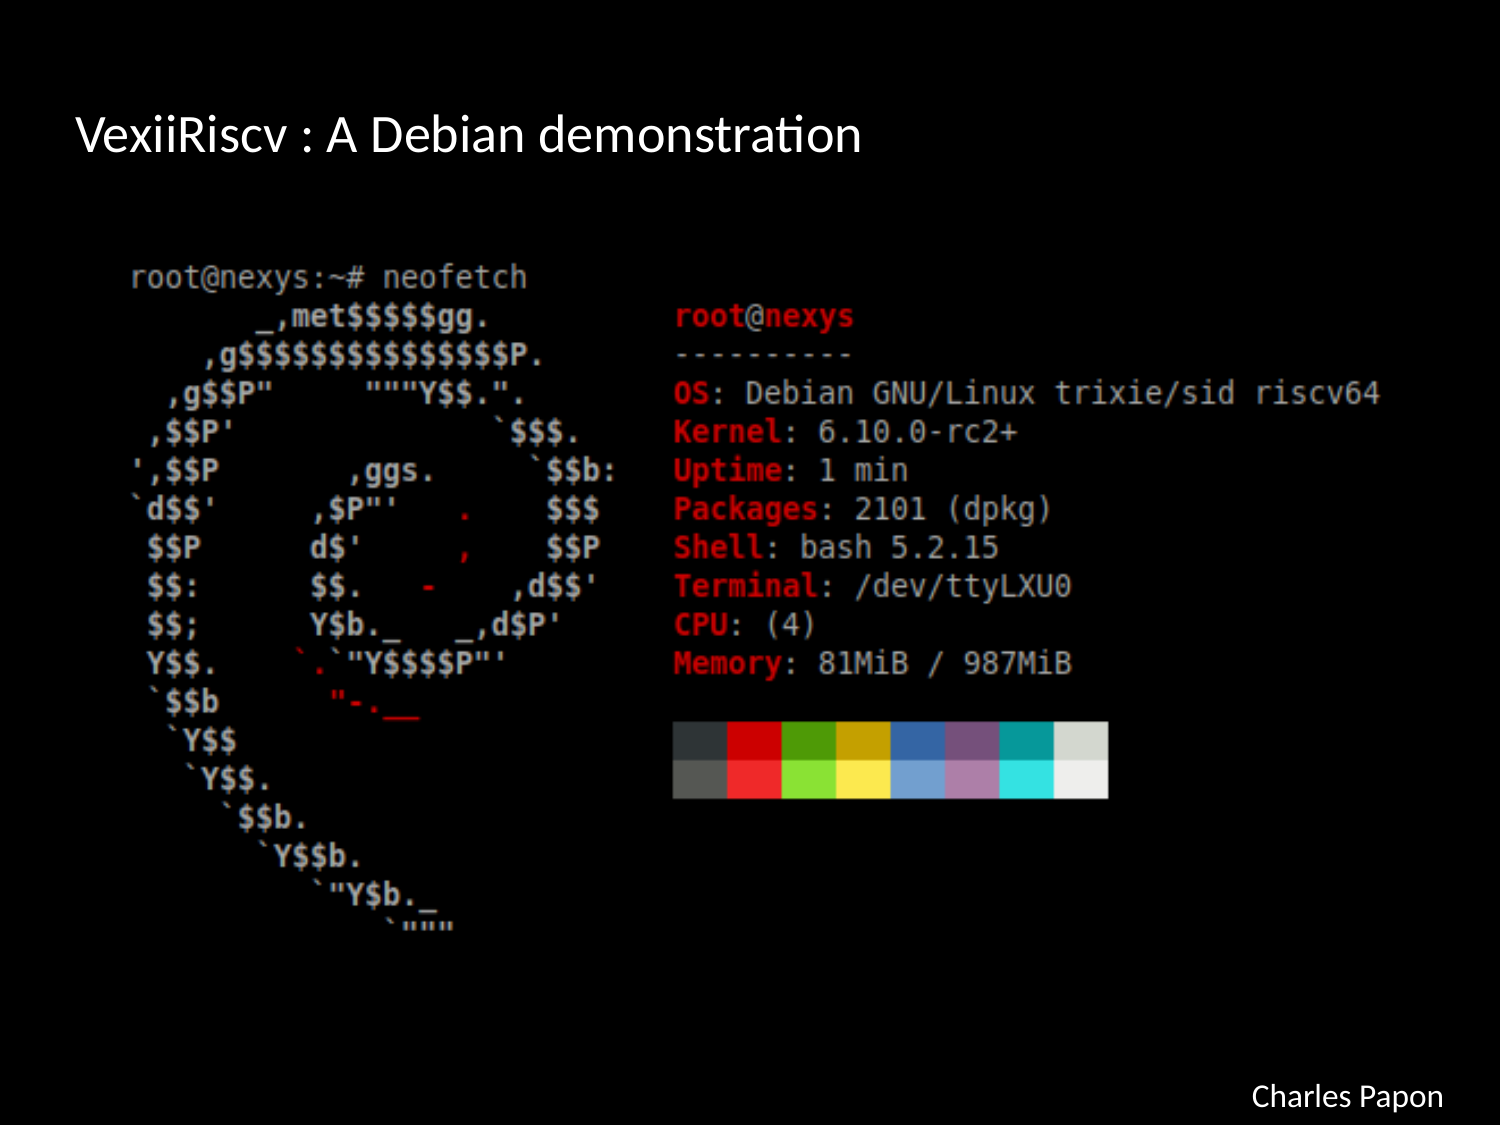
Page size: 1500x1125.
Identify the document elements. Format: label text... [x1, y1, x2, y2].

title Charles Papon [1251, 1005, 1500, 1125]
title VexiiRiscv : A Debian demonstration [75, 44, 1425, 233]
picture [129, 257, 1397, 981]
